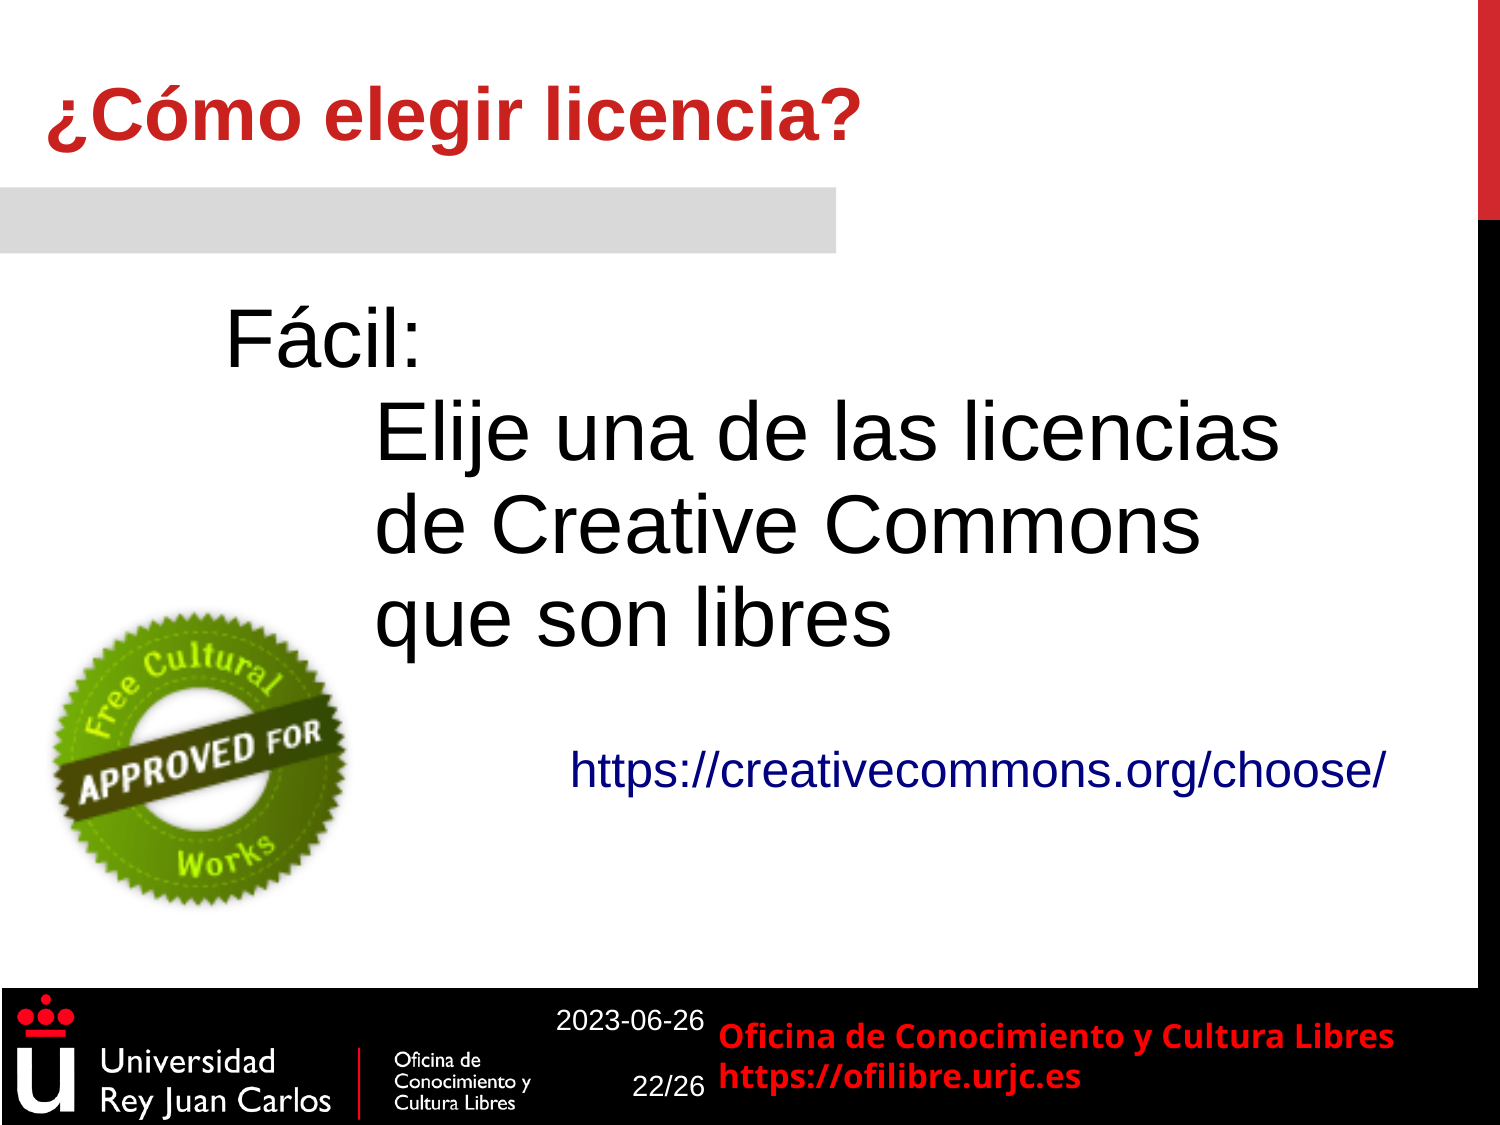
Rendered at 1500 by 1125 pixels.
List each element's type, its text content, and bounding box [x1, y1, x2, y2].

picture [17, 994, 531, 1120]
text_box Fácil: Elije una de las licencias de Creative Commons que son libres [210, 285, 1442, 672]
title [75, 7, 1425, 196]
text_box ¿Cómo elegir licencia? [30, 64, 1306, 248]
text_box https://creativecommons.org/choose/ [555, 735, 1456, 848]
picture [45, 605, 355, 916]
